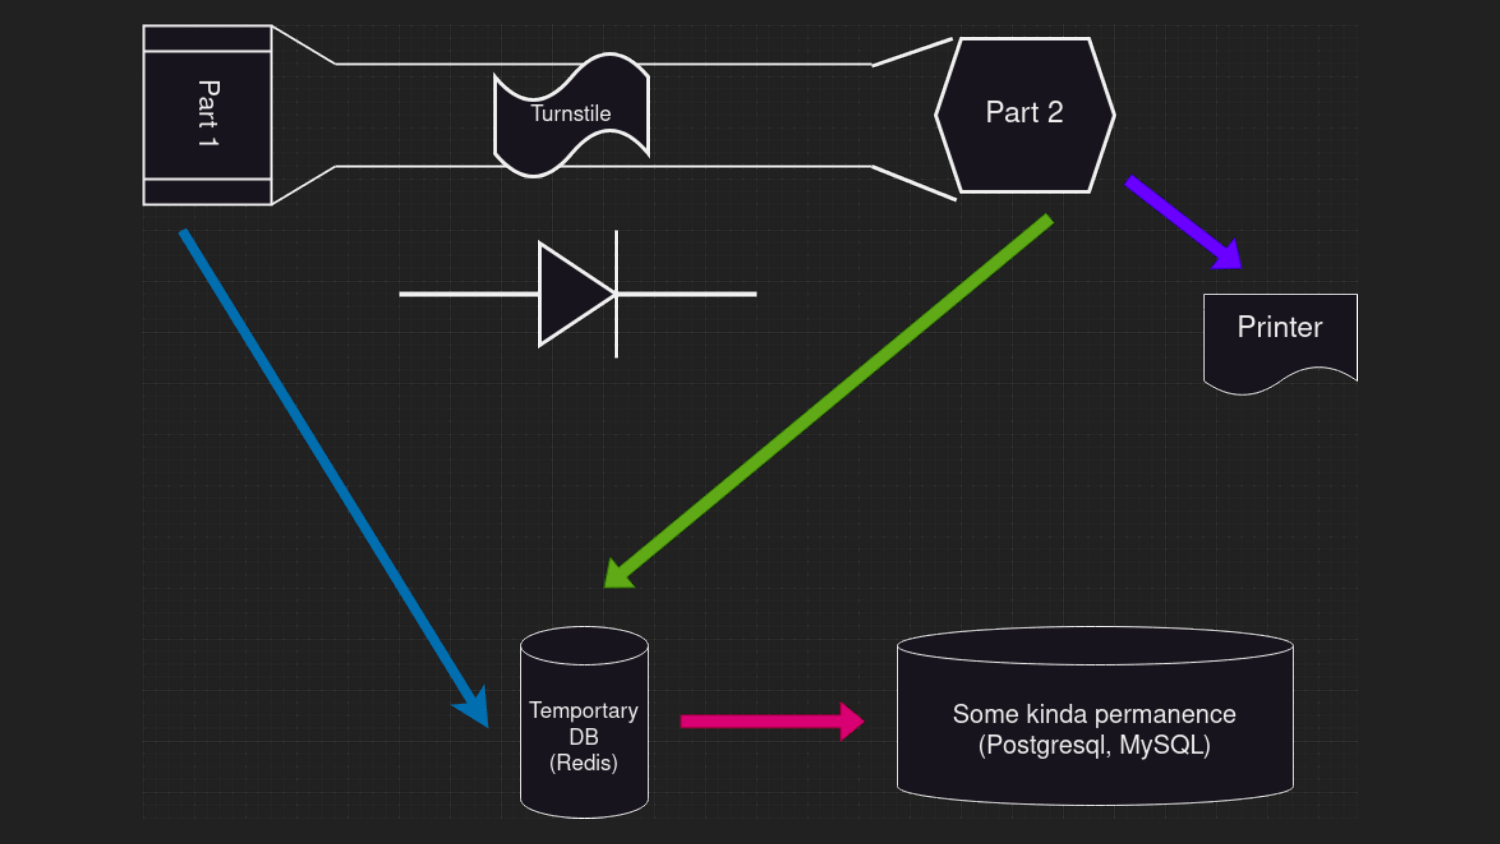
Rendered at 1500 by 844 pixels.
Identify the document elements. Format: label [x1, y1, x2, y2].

picture [142, 24, 1358, 819]
